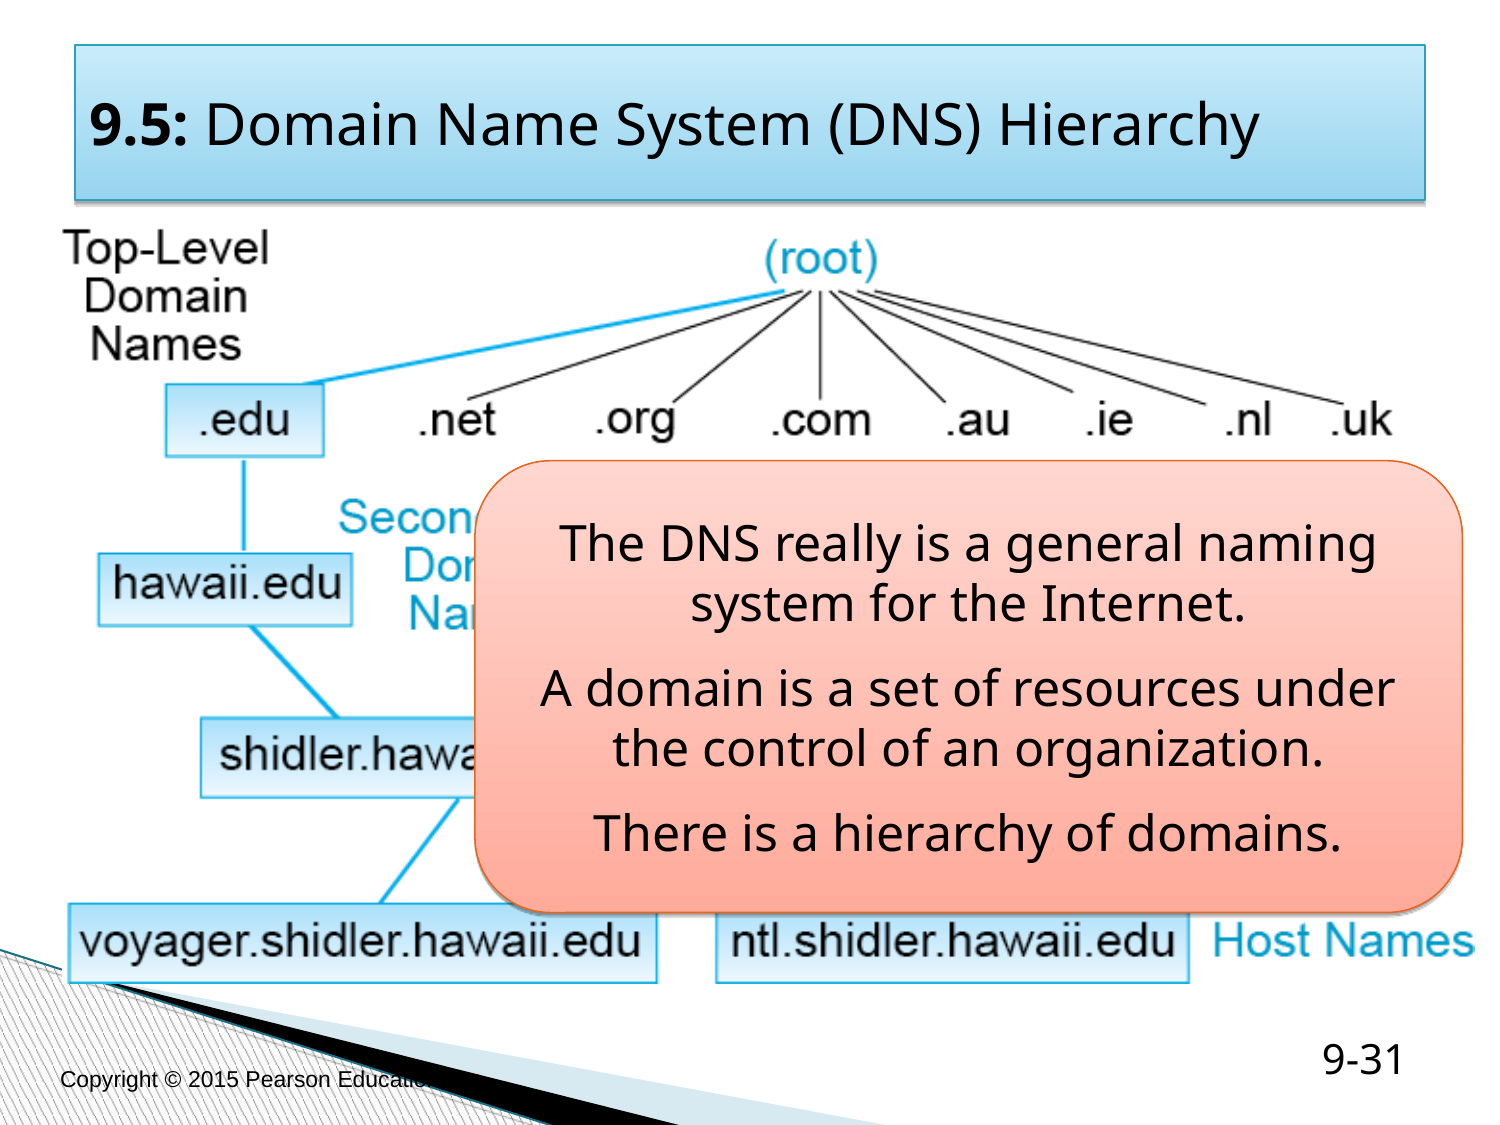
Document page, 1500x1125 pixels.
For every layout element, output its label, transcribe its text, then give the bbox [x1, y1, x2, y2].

picture [0, 224, 1475, 1125]
text_box The DNS really is a general naming system for the Internet. A domain is a set of resources under the control of an organization. There is a hierarchy of domains. [474, 460, 1463, 913]
title 9.5: Domain Name System (DNS) Hierarchy [75, 45, 1425, 200]
slide_number 9-<number> [1287, 1037, 1423, 1098]
footer Copyright © 2015 Pearson Education, Inc. [37, 1050, 513, 1100]
